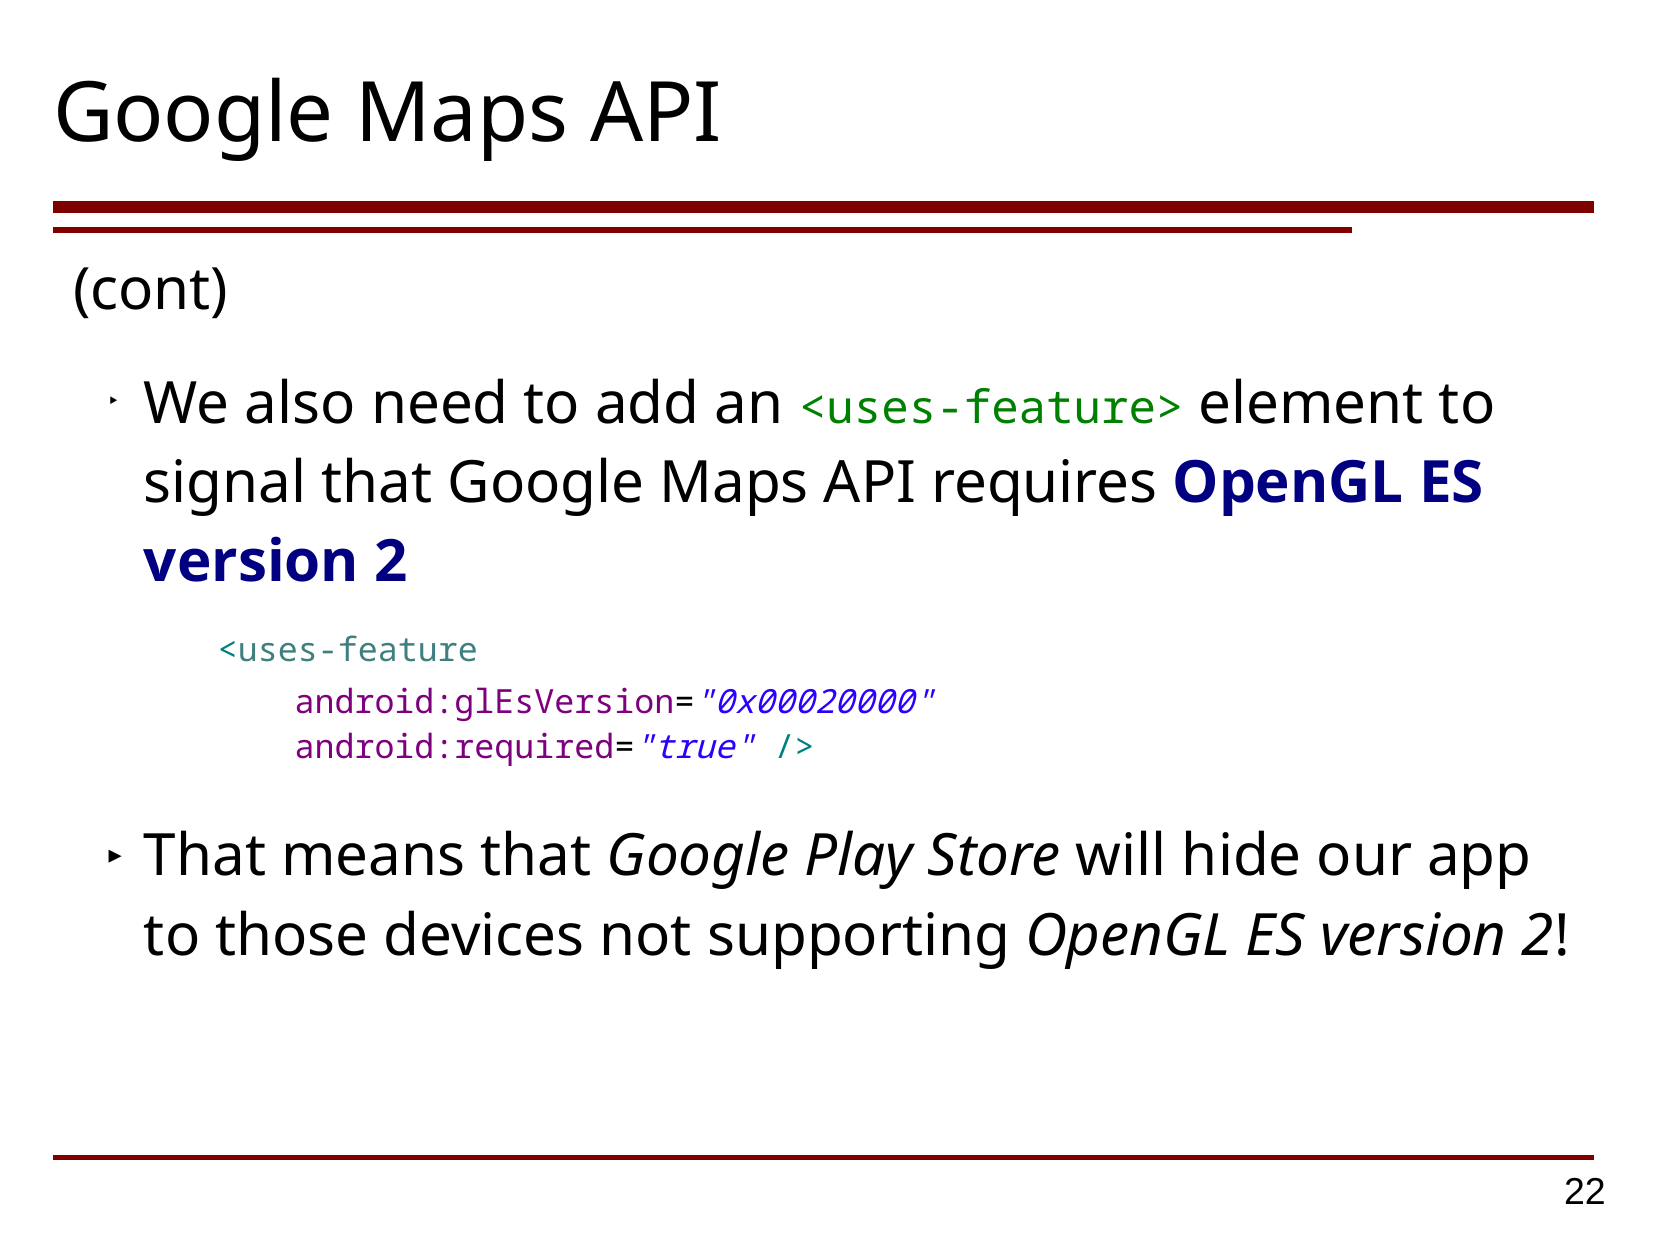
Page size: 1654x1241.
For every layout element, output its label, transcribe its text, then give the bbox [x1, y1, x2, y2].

text_box (cont) We also need to add an <uses-feature> element to signal that Google Maps API requires OpenGL ES version 2 <uses-feature android:glEsVersion="0x00020000" android:required="true" /> That means that Google Play Store will hide our app to those devices not supporting OpenGL ES version 2! [58, 240, 1583, 1152]
subtitle Google Maps API [53, 48, 1542, 172]
text_box <número> [35, 1163, 1654, 1221]
